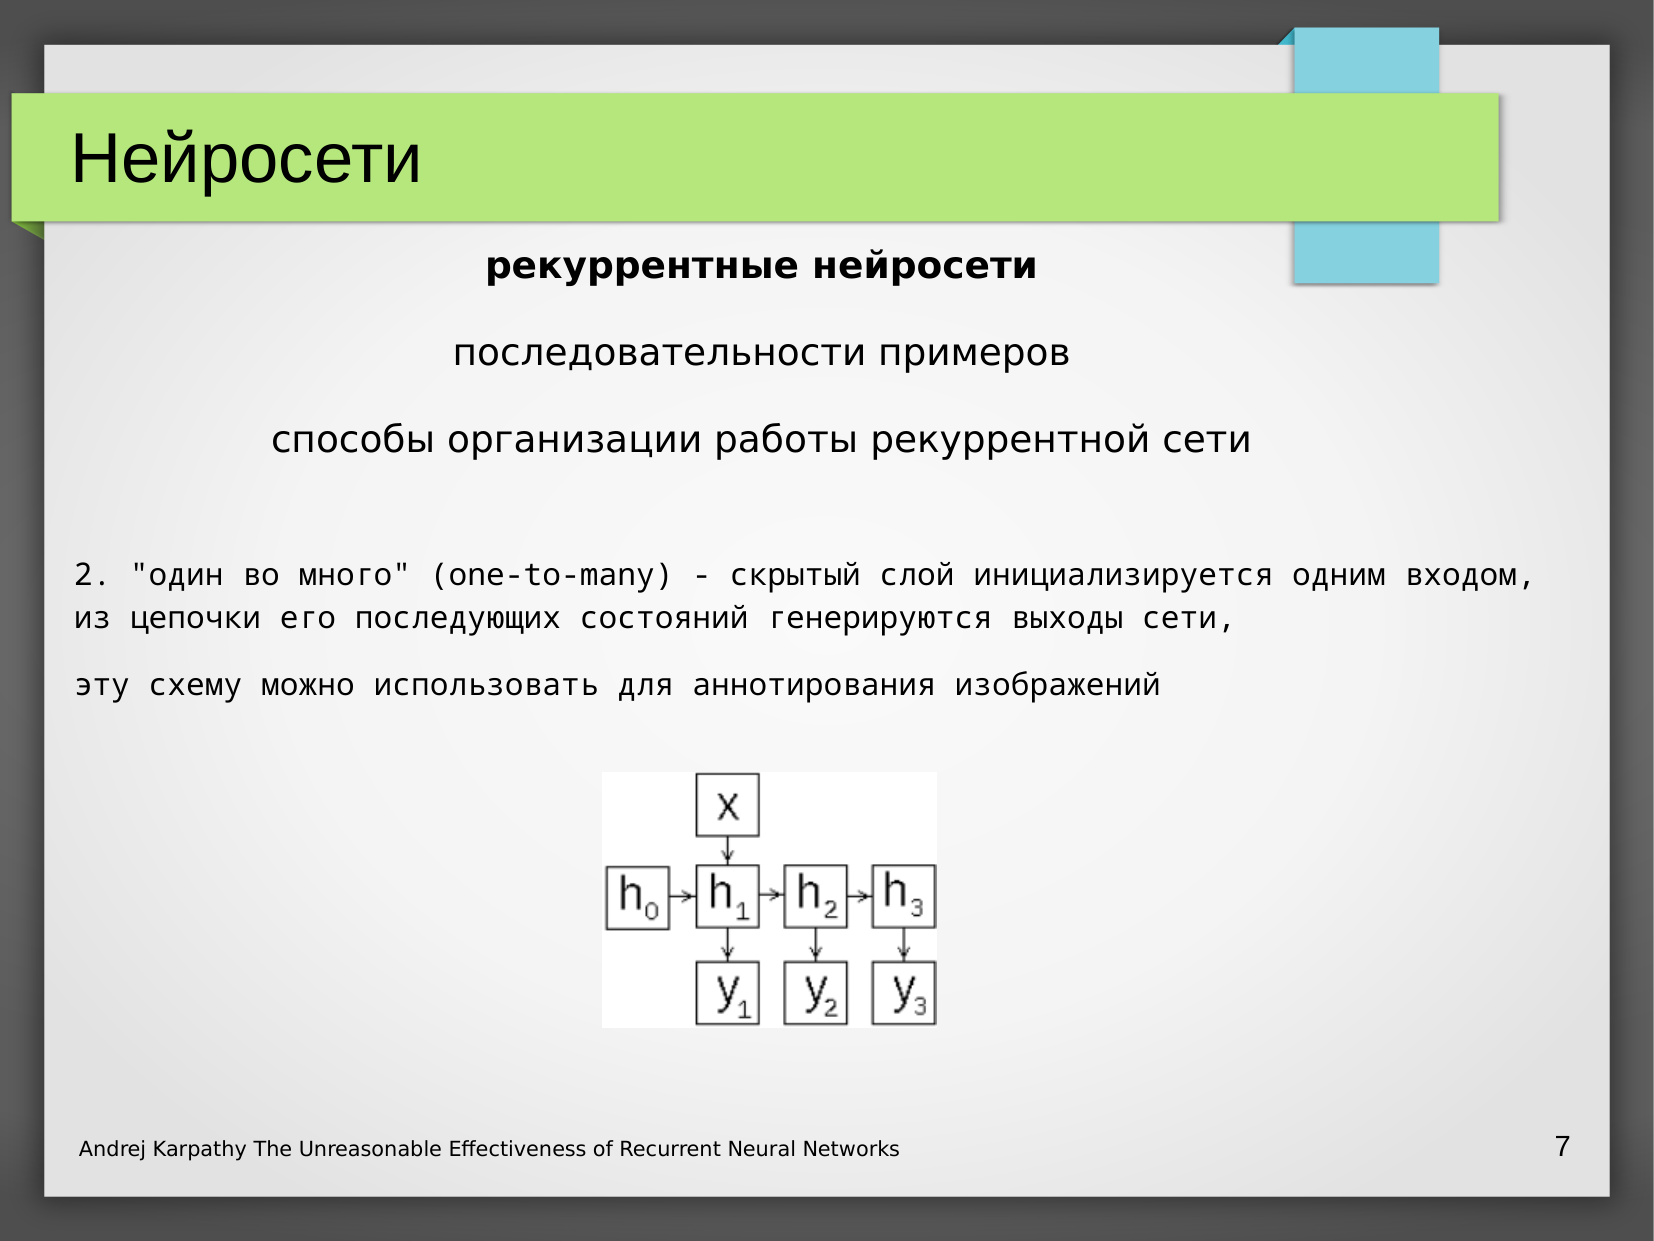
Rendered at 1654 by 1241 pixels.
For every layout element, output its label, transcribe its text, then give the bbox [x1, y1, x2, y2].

text_box Andrej Karpathy The Unreasonable Effectiveness of Recurrent Neural Networks [64, 1130, 922, 1170]
text_box рекуррентные нейросети последовательности примеров способы организации работы рекуррентной сети [224, 236, 1300, 513]
picture [0, 0, 1654, 1241]
title Нейросети [70, 118, 1205, 199]
text_box 2. "один во много" (one-to-many) - скрытый слой инициализируется одним входом, из цепочки его последующих состояний генерируются выходы сети, эту схему можно использовать для аннотирования изображений [59, 544, 1595, 709]
